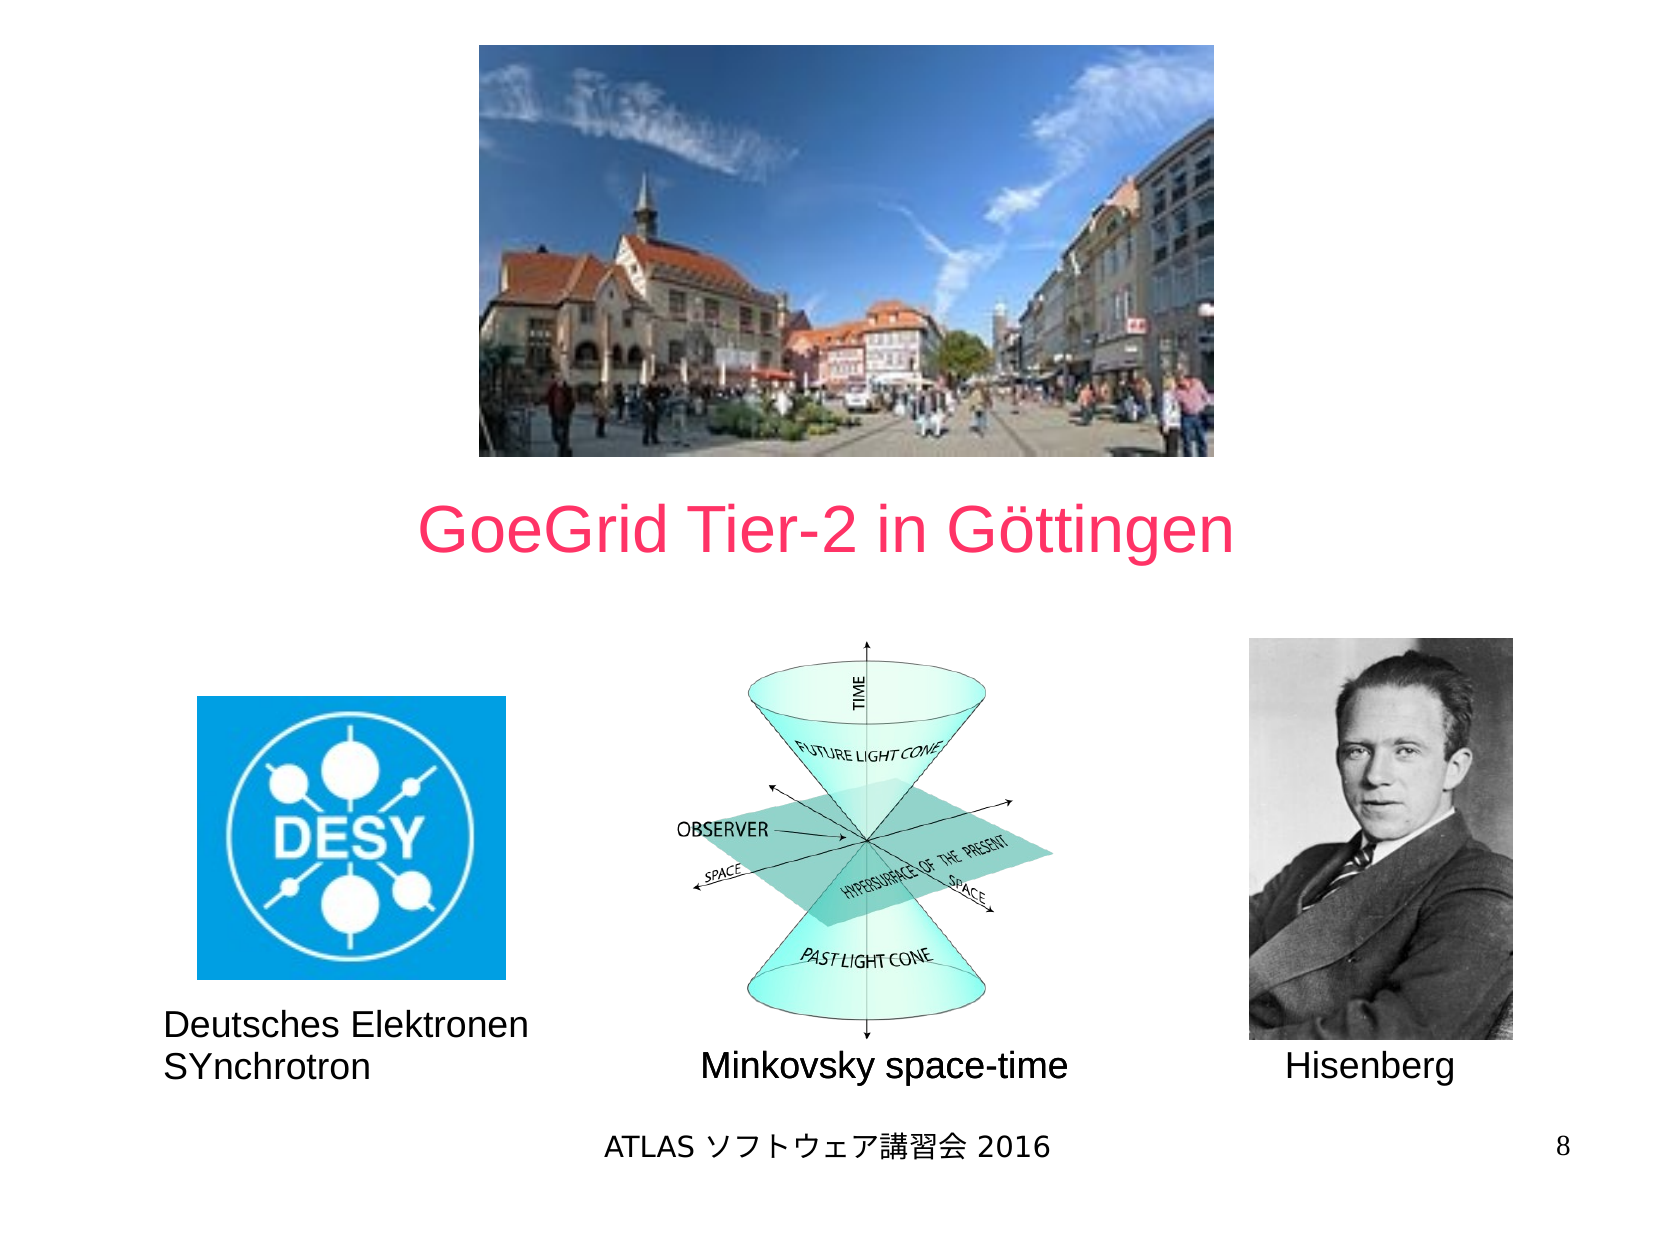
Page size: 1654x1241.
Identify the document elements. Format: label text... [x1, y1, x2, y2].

picture [669, 629, 1067, 1051]
picture [479, 45, 1214, 457]
picture [225, 711, 475, 963]
subtitle GoeGrid Tier-2 in Göttingen [82, 49, 1571, 1010]
text_box Deutsches Elektronen SYnchrotron [148, 996, 576, 1096]
picture [1249, 638, 1513, 1041]
text_box Minkovsky space-time [685, 1037, 1114, 1095]
text_box Hisenberg [1270, 1037, 1518, 1095]
